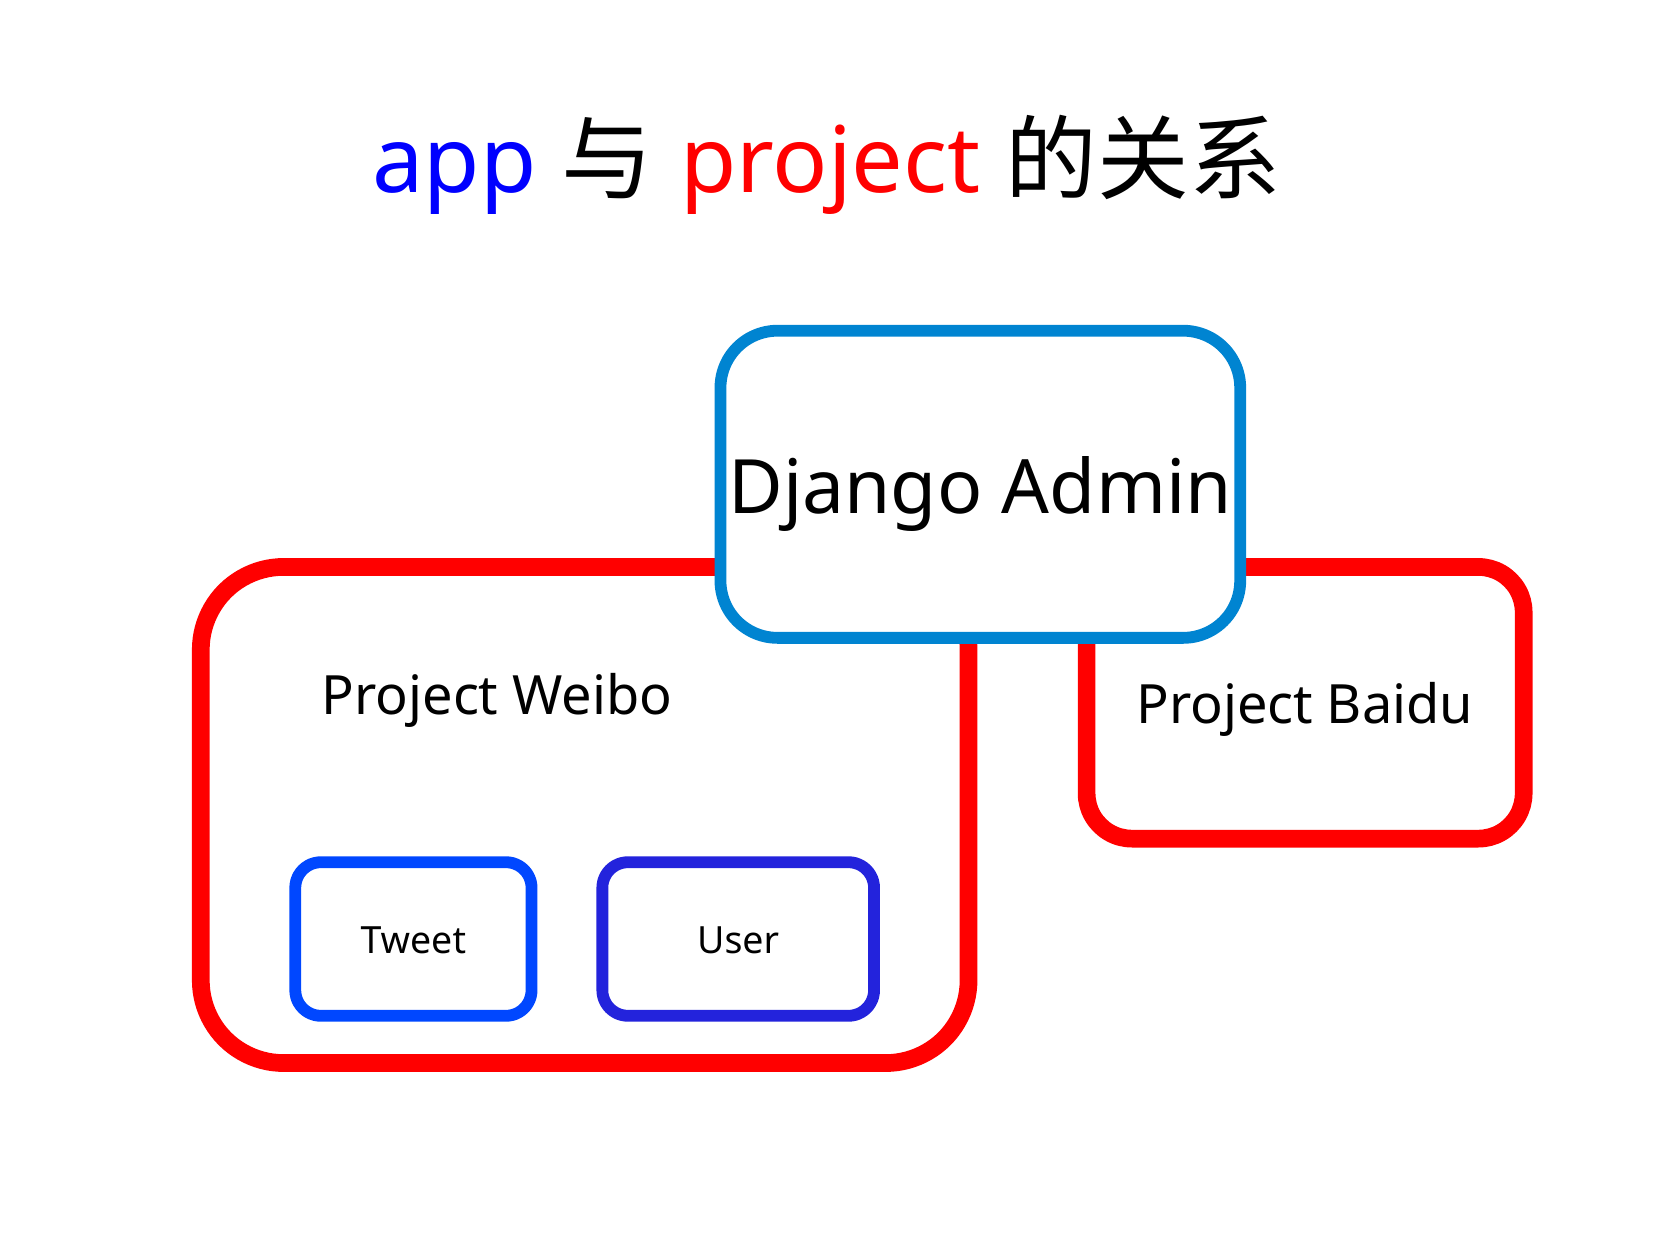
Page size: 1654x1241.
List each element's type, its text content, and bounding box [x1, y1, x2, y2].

text_box [200, 566, 969, 1064]
text_box Django Admin [720, 330, 1241, 638]
text_box User [602, 862, 875, 1016]
text_box Tweet [295, 862, 532, 1016]
text_box Project Baidu [1086, 566, 1524, 839]
text_box Project Weibo [307, 649, 827, 728]
title app与project的关系 [82, 49, 1571, 257]
